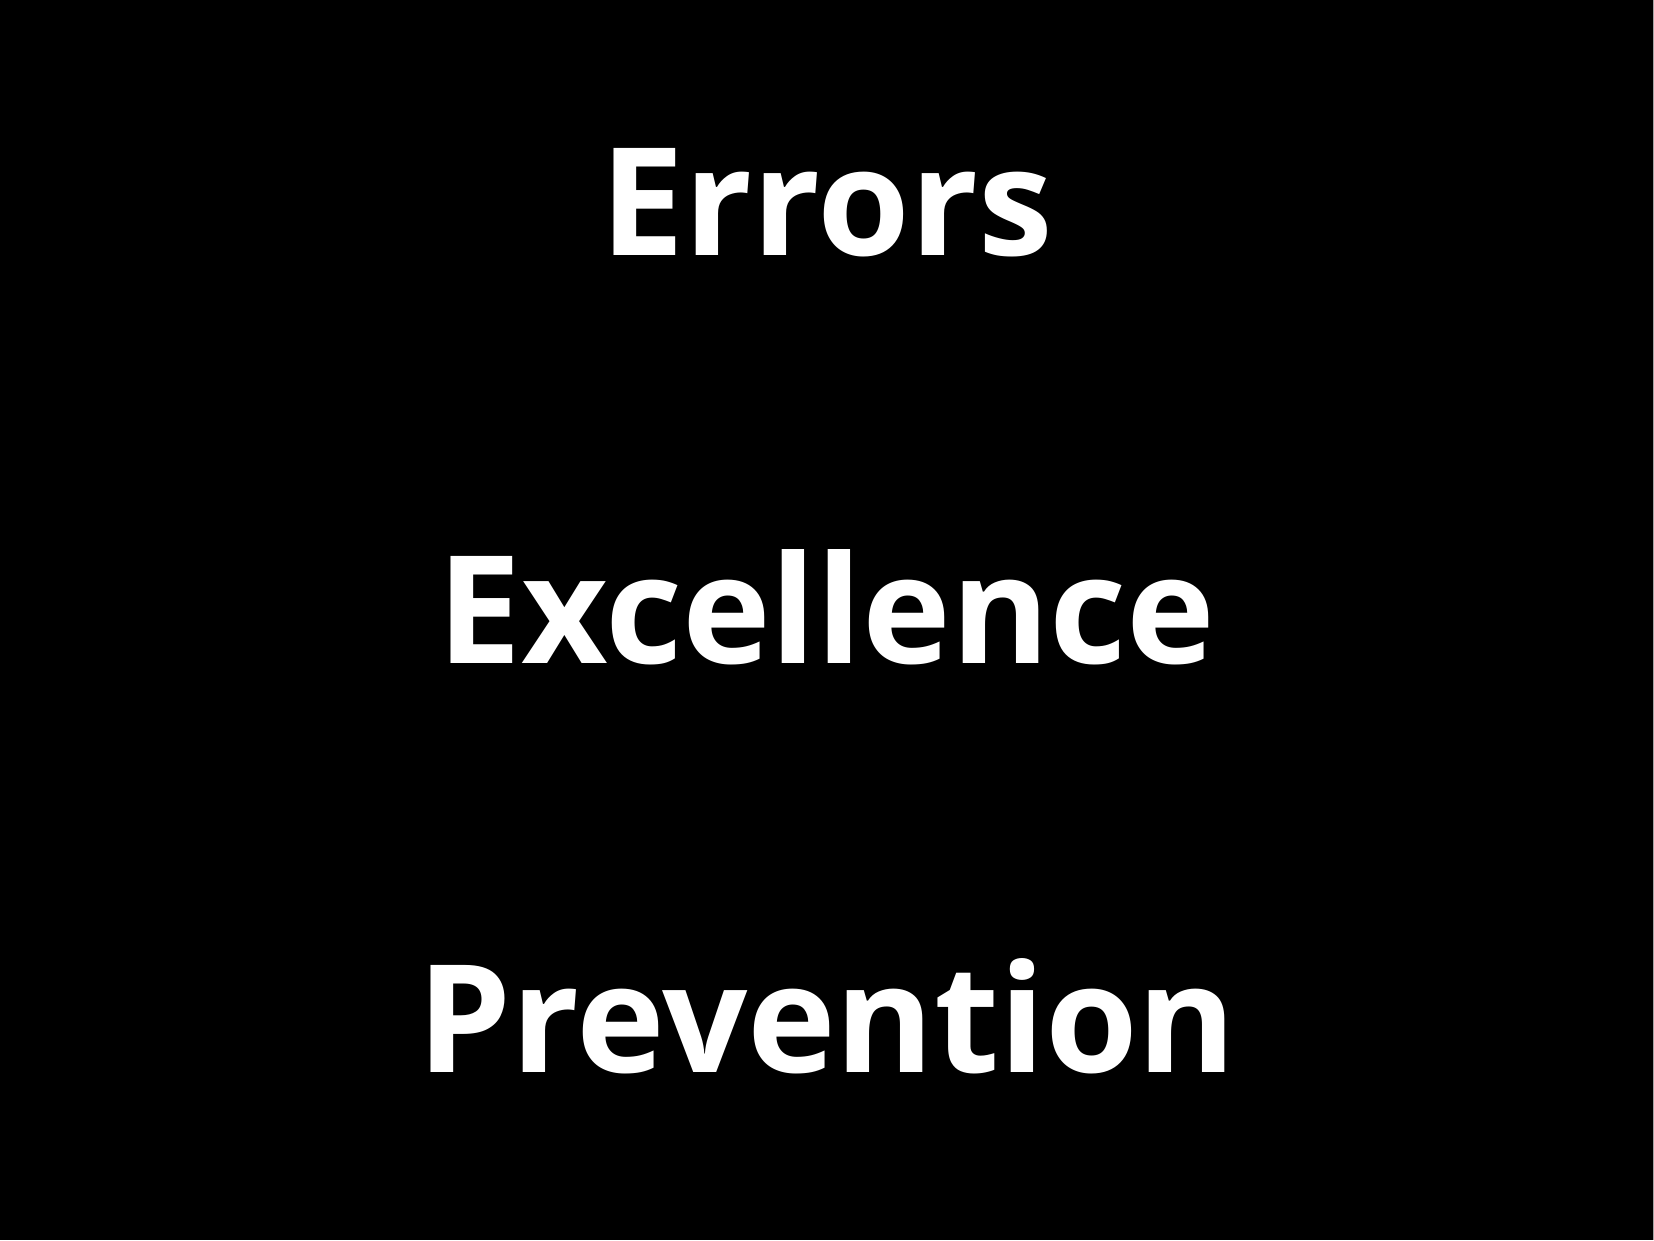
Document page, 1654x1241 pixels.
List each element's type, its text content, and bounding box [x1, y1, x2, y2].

title Errors Excellence Prevention [82, 59, 1571, 1152]
